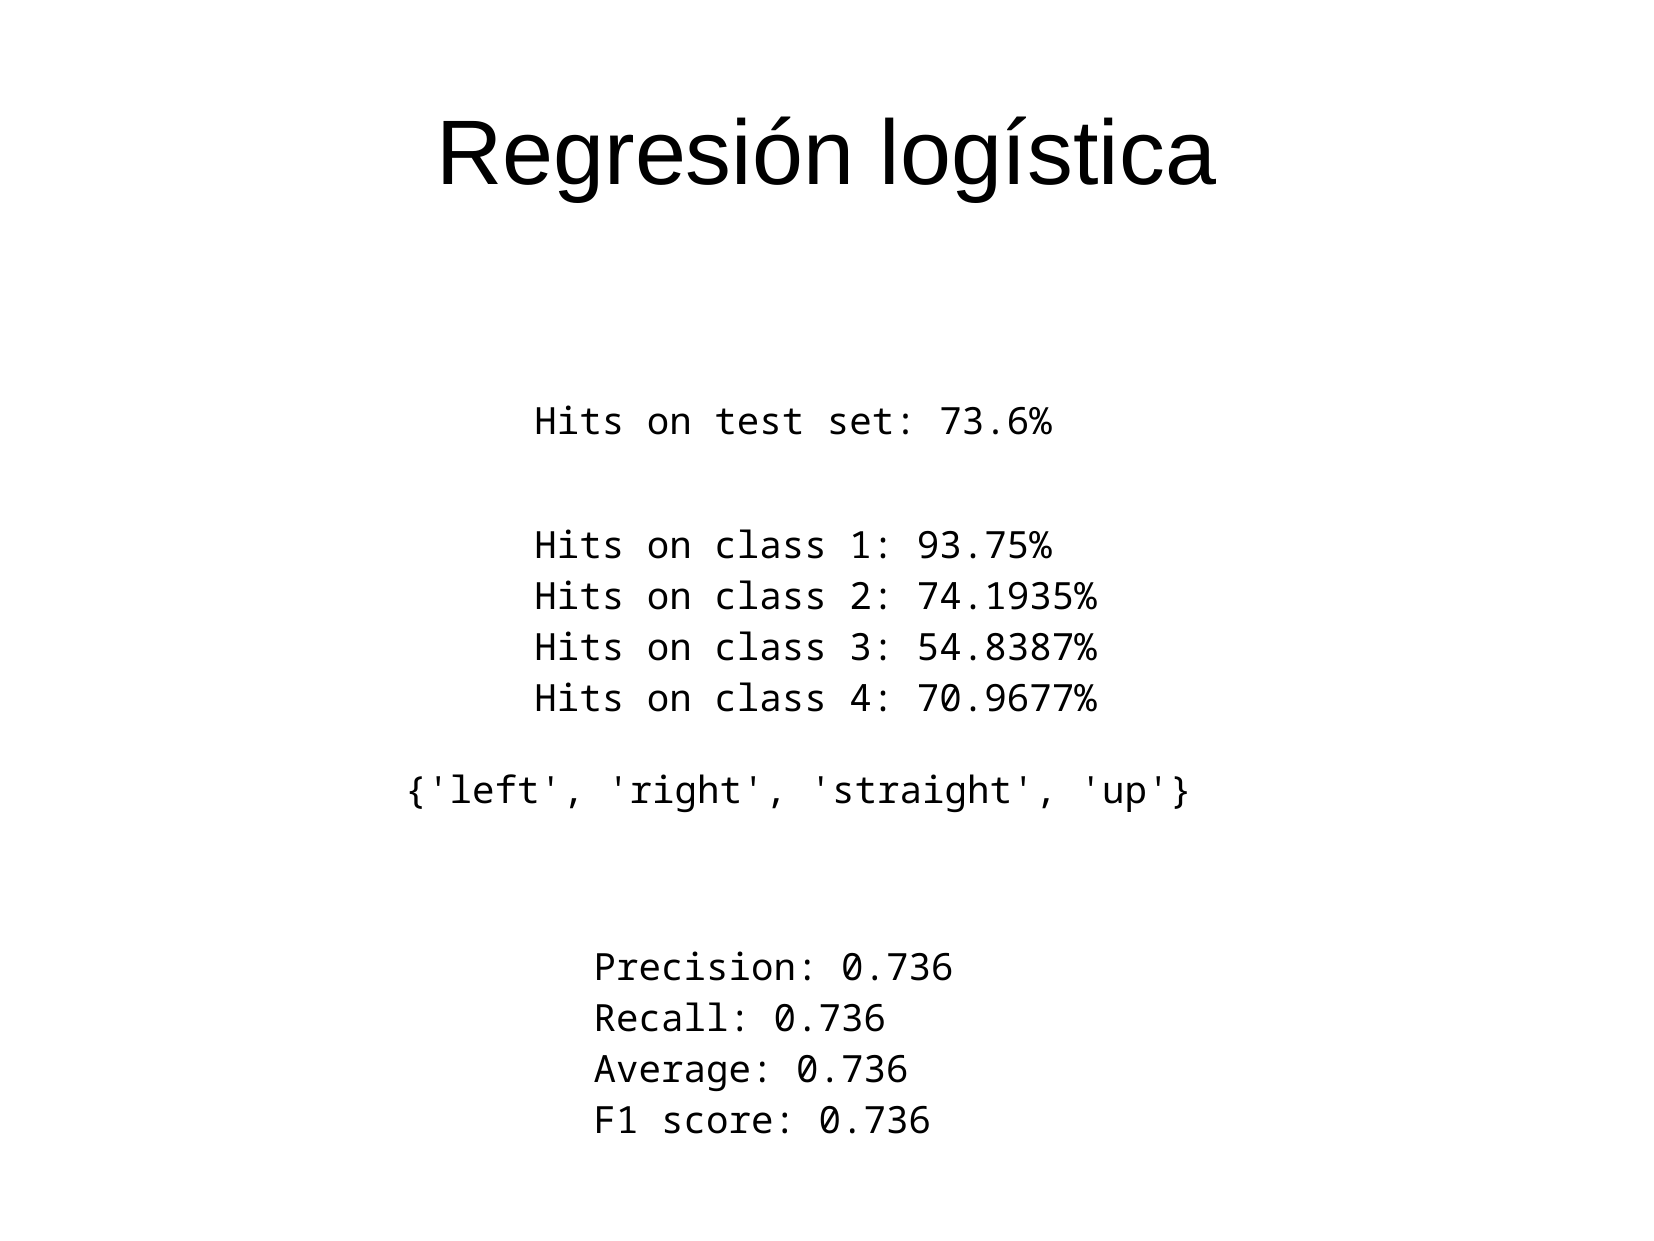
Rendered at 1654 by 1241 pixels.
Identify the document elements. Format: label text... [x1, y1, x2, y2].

text_box Hits on test set: 73.6% [519, 387, 1067, 446]
text_box Precision: 0.736 Recall: 0.736 Average: 0.736 F1 score: 0.736 [578, 933, 969, 1123]
text_box Hits on class 1: 93.75% Hits on class 2: 74.1935% Hits on class 3: 54.8387% Hits on class 4: 70.9677% [519, 511, 1123, 709]
title Regresión logística [82, 49, 1571, 257]
text_box {'left', 'right', 'straight', 'up'} [389, 755, 1217, 815]
